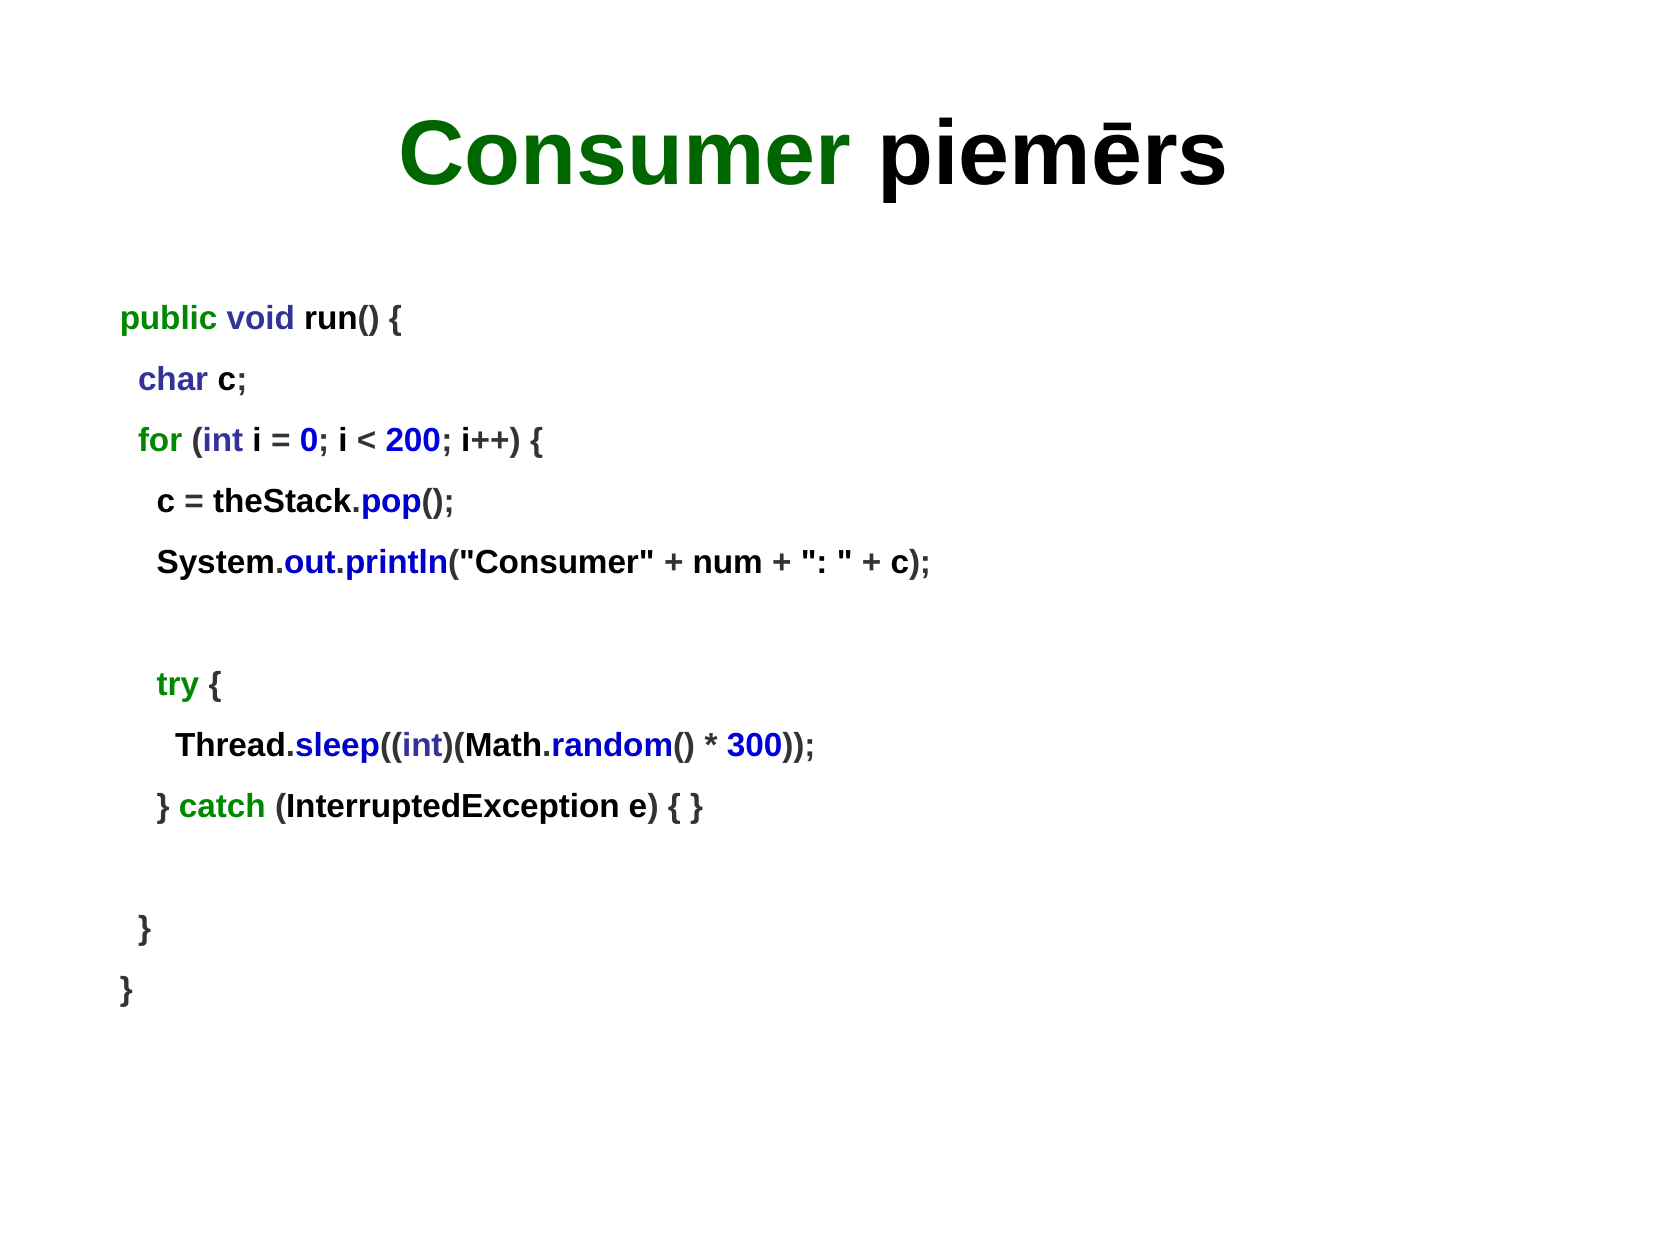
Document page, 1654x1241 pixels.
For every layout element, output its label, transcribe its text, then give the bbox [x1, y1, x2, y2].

list public void run() { char c; for (int i = 0; i < 200; i++) { c = theStack.pop(); System.out.println("Consumer" + num + ": " + c); try { Thread.sleep((int)(Math.random() * 300)); } catch (InterruptedException e) { } } } [82, 290, 1538, 1010]
title Consumer piemērs [82, 49, 1571, 257]
